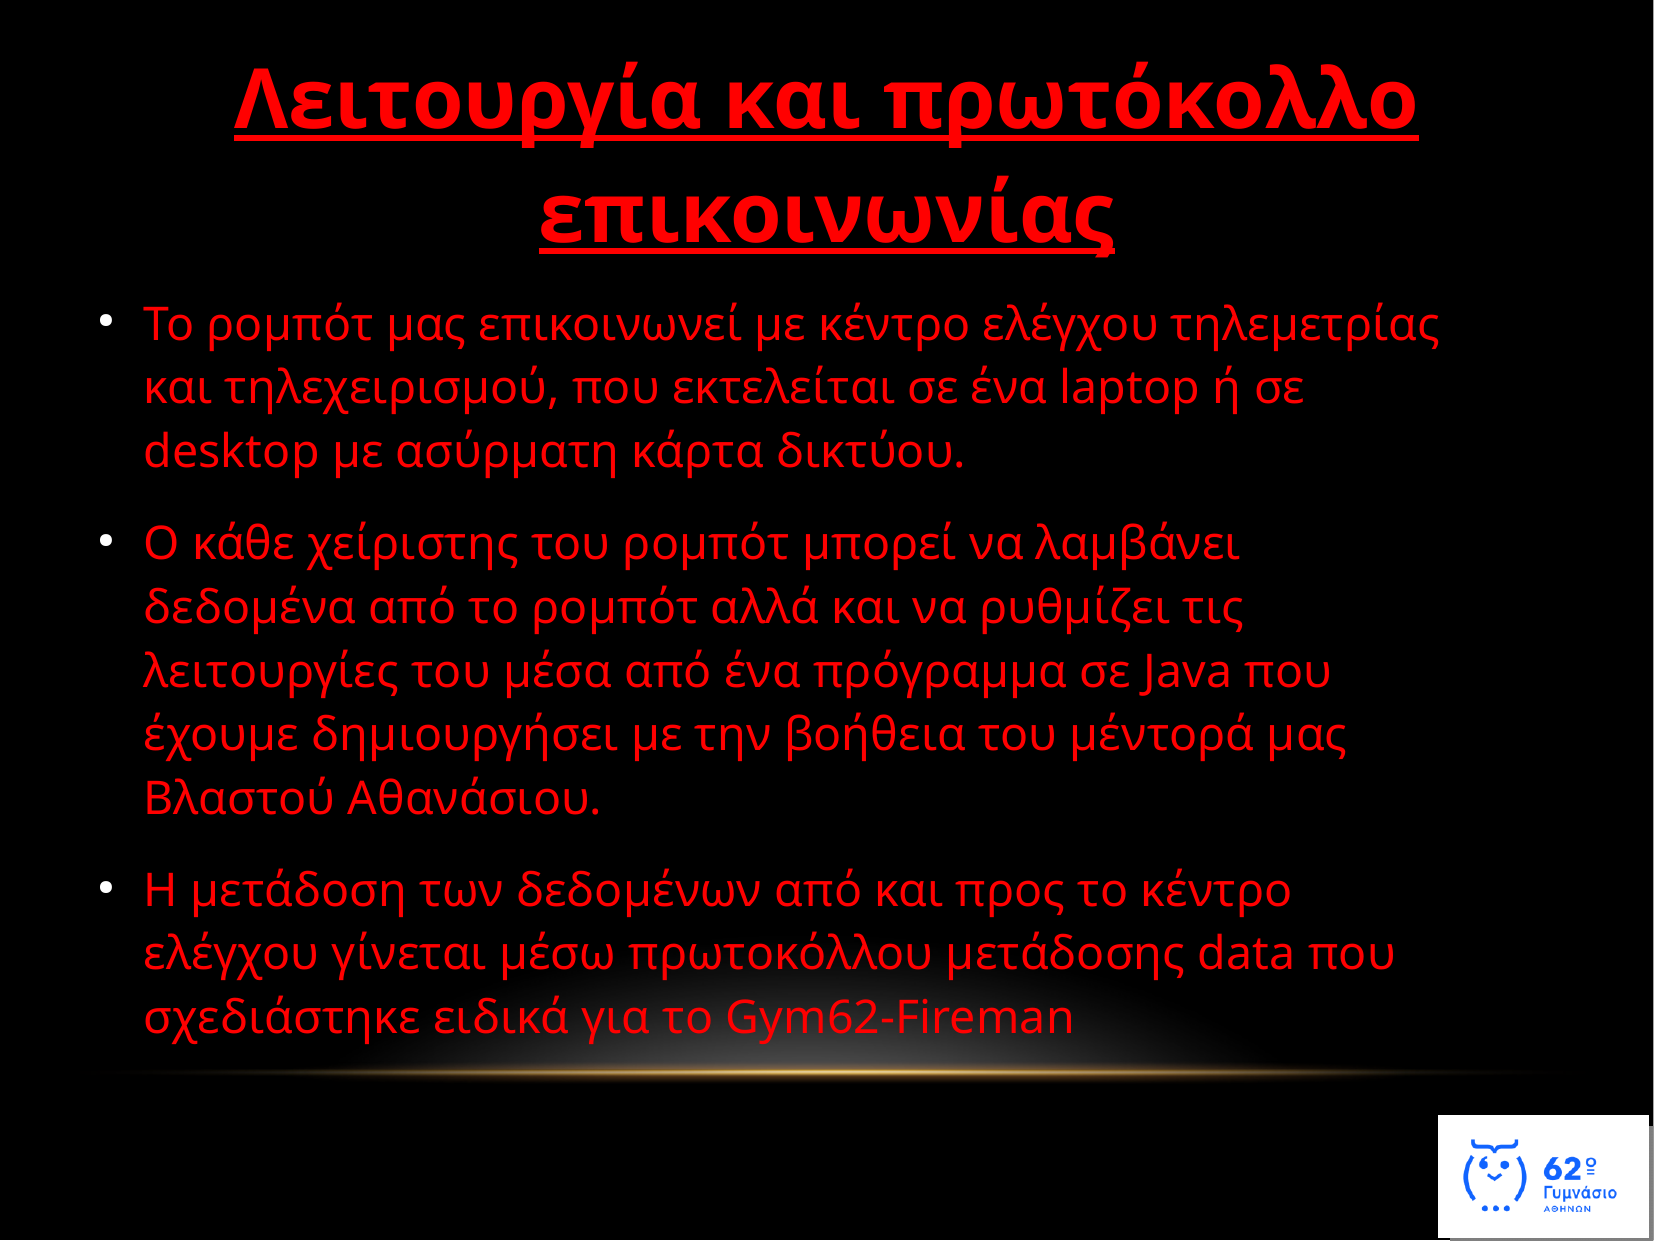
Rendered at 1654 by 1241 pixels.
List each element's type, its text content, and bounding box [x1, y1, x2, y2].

title Λειτουργία και πρωτόκολλο επικοινωνίας [82, 36, 1571, 270]
list Το ρομπότ μας επικοινωνεί με κέντρο ελέγχου τηλεμετρίας και τηλεχειρισμού, που εκτελείται σε ένα laptop ή σε desktop με ασύρματη κάρτα δικτύου. Ο κάθε χείριστης του ρομπότ μπορεί να λαμβάνει δεδομένα από το ρομπότ αλλά και να ρυθμίζει τις λειτουργίες του μέσα από ένα πρόγραμμα σε Java που έχουμε δημιουργήσει με την βοήθεια του μέντορά μας Βλαστού Αθανάσιου. Η μετάδοση των δεδομένων από και προς το κέντρο ελέγχου γίνεται μέσω πρωτοκόλλου μετάδοσης data που σχεδιάστηκε ειδικά για το Gym62-Fireman [82, 290, 1465, 1052]
picture [0, 0, 1654, 1240]
